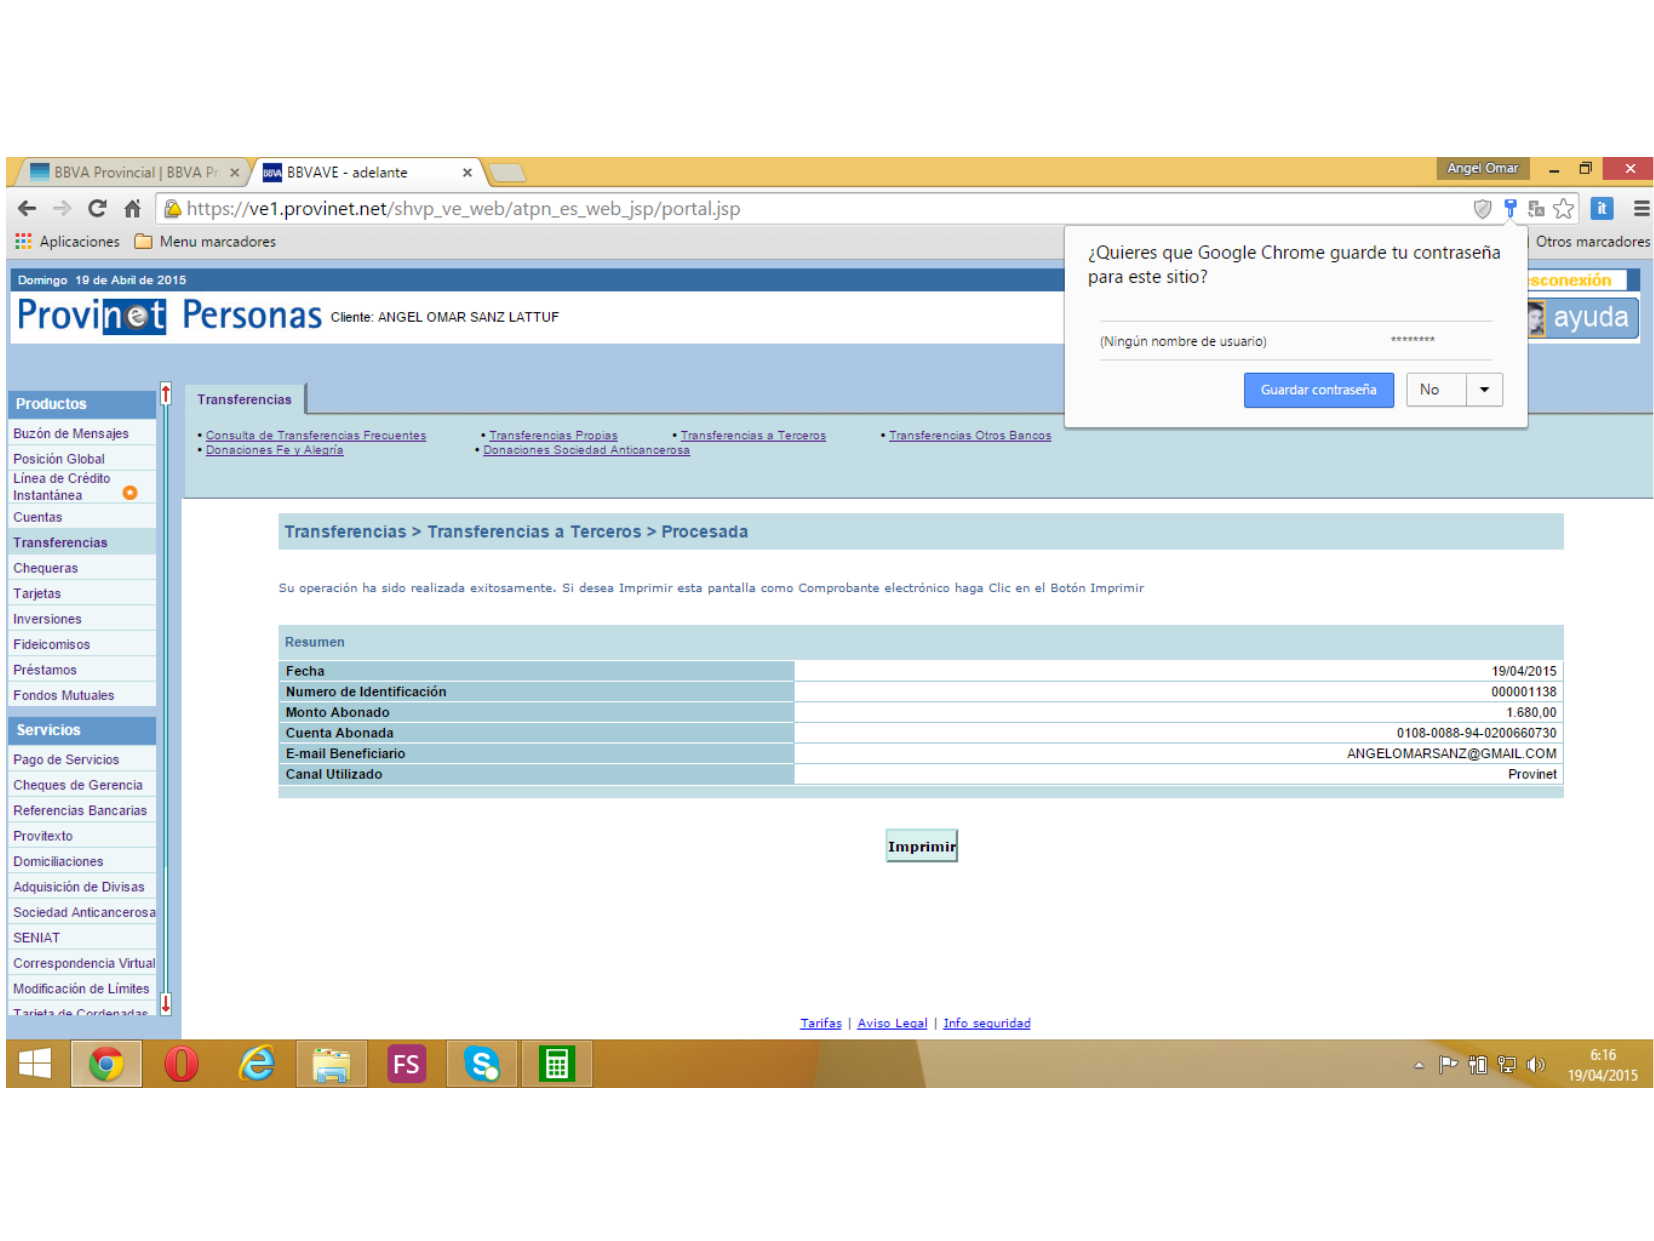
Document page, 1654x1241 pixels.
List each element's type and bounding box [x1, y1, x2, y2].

picture [6, 157, 1654, 1088]
